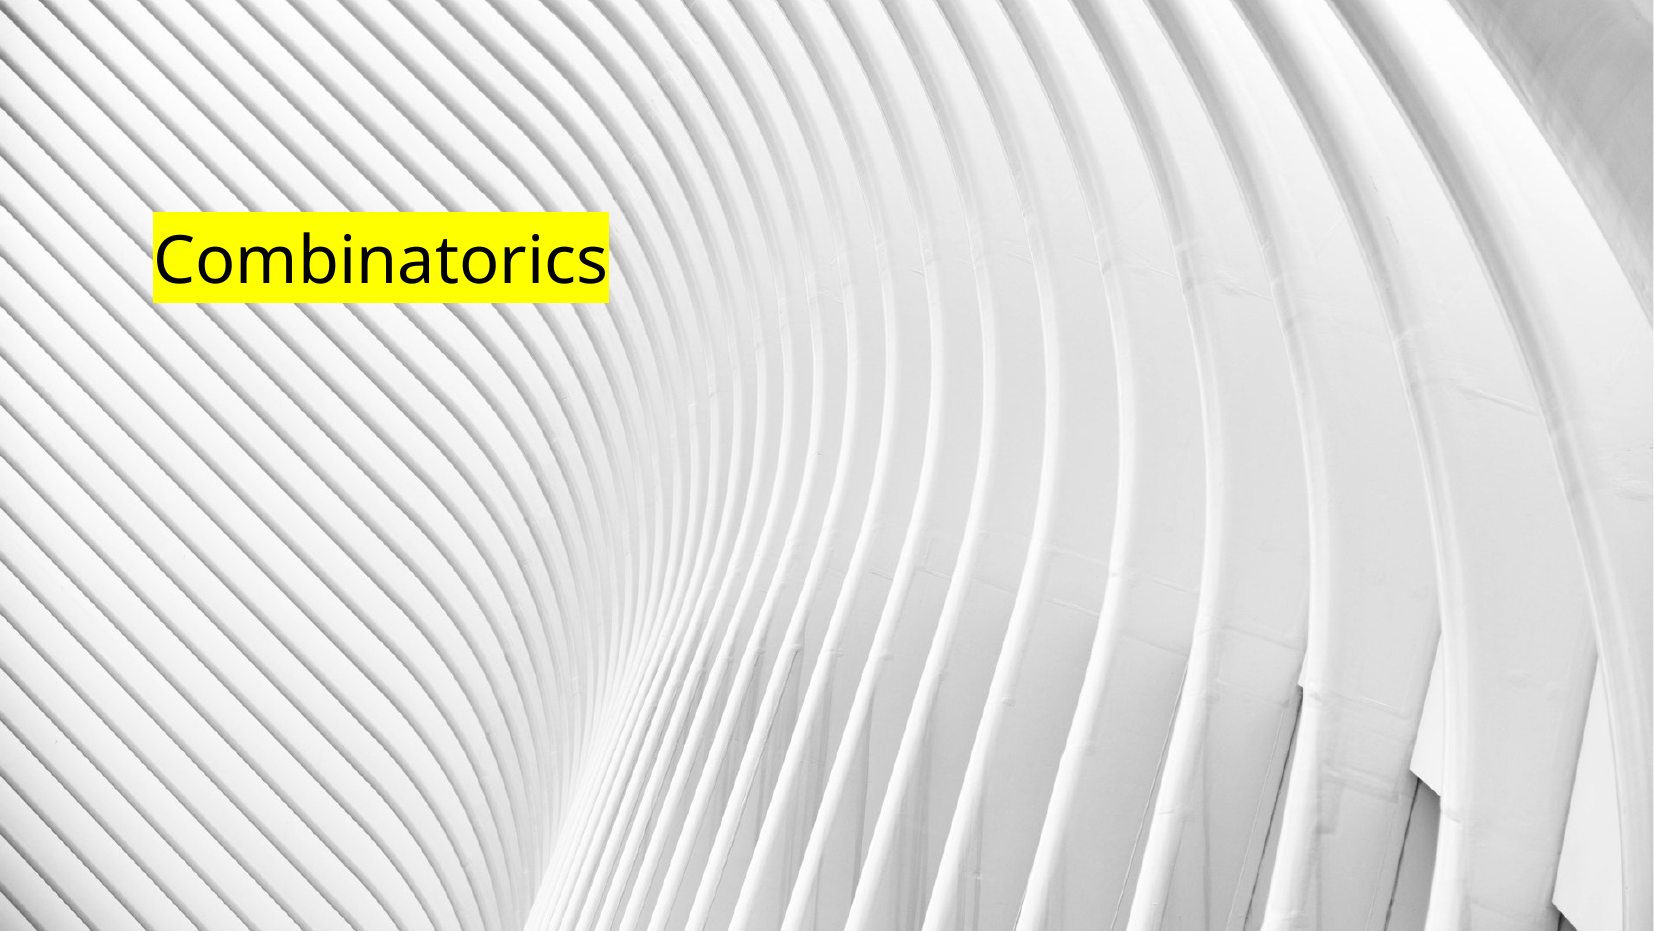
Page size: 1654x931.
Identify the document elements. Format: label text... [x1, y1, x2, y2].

picture [0, 0, 1654, 931]
list Combinatorics [82, 217, 1571, 839]
